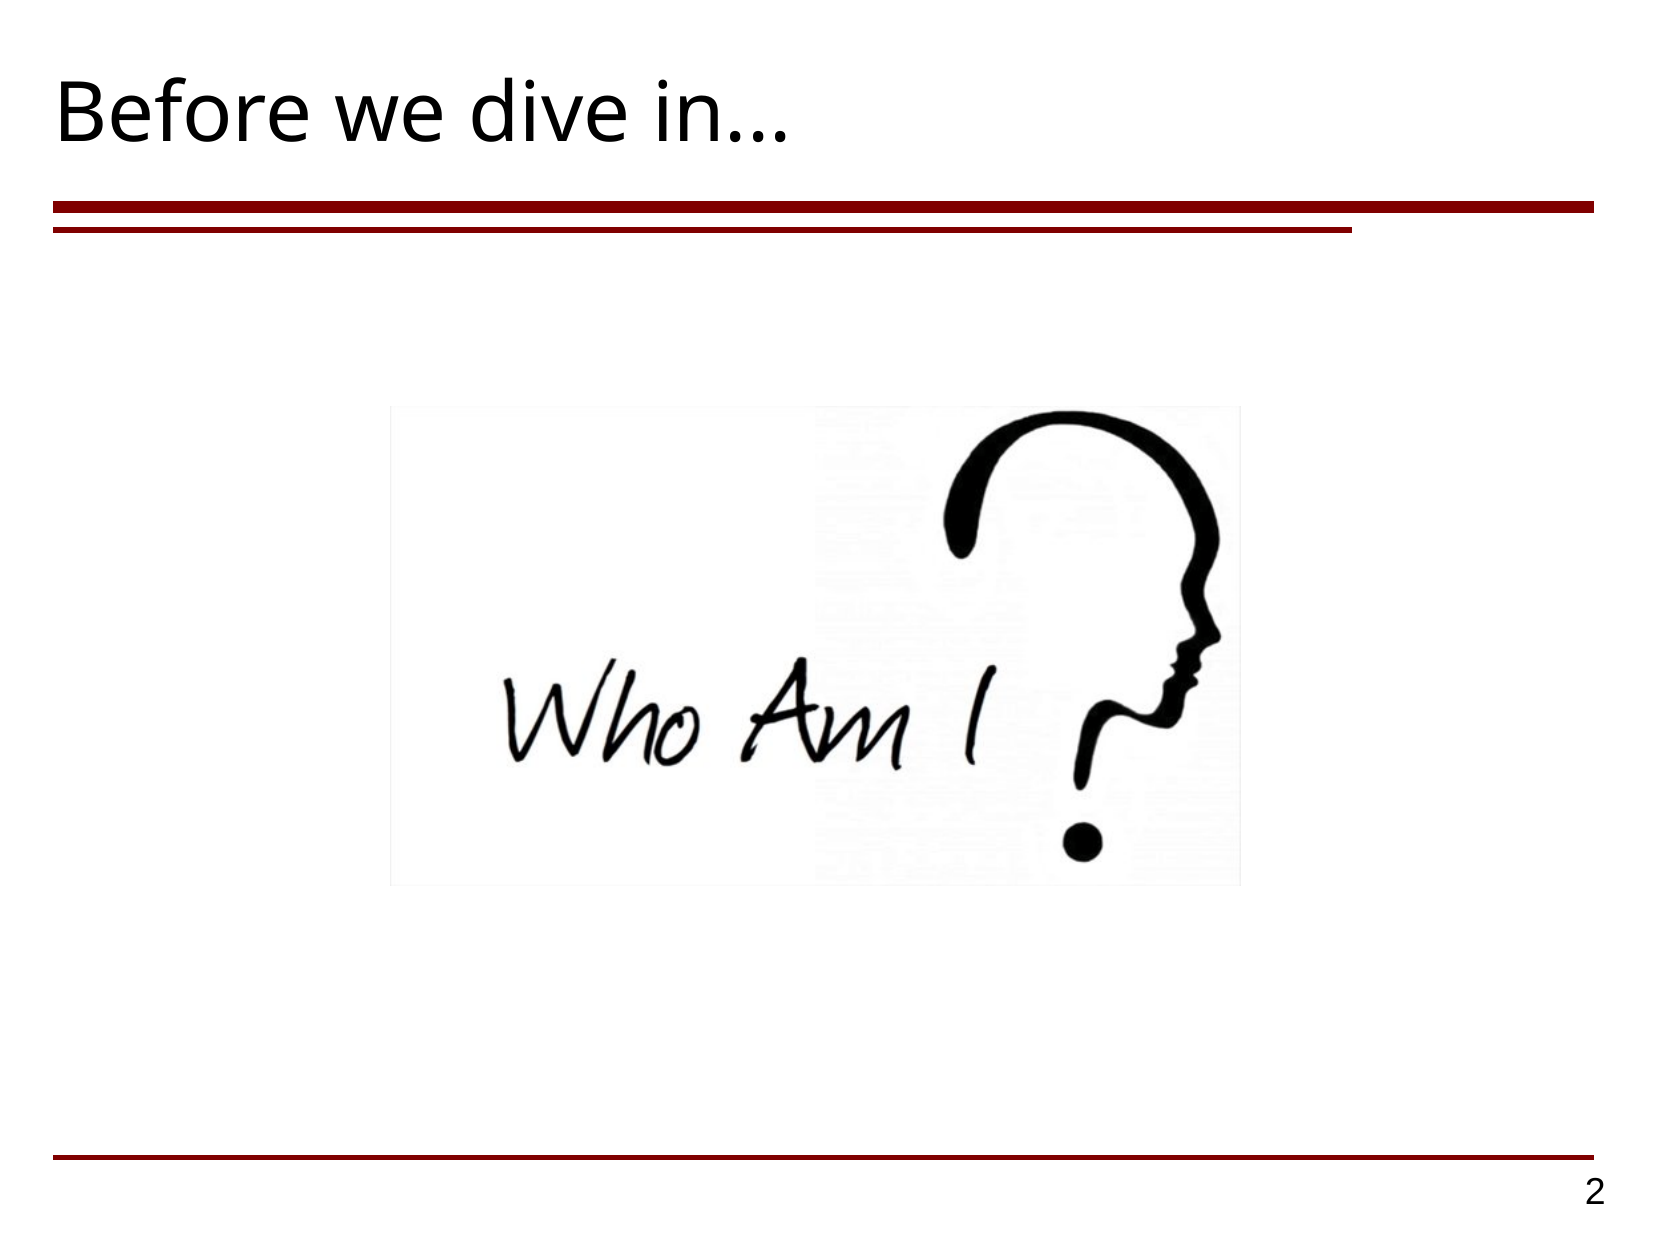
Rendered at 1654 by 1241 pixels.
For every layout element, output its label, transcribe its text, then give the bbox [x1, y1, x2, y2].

subtitle Before we dive in... [53, 48, 1542, 172]
picture [390, 406, 1241, 886]
text_box <number> [35, 1163, 1654, 1221]
